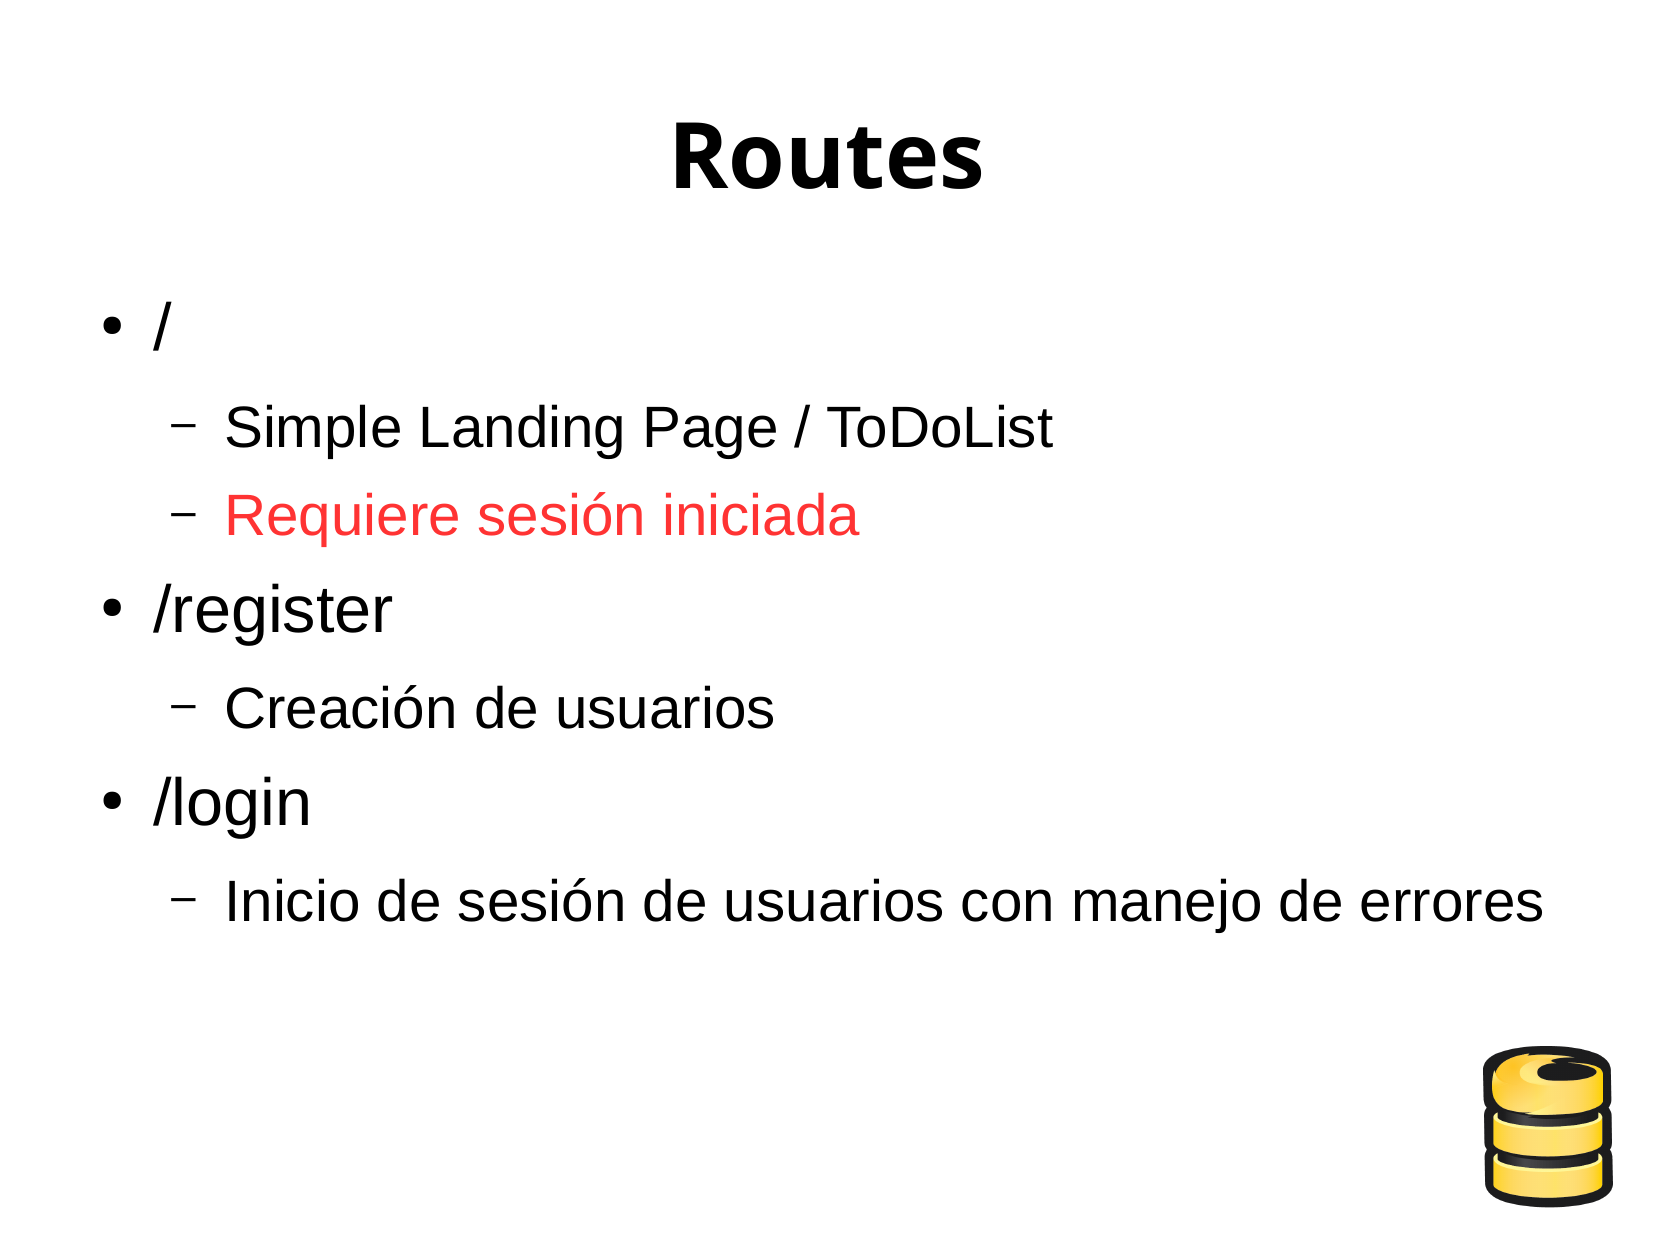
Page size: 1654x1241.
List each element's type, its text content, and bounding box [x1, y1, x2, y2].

list / Simple Landing Page / ToDoList Requiere sesión iniciada /register Creación de usuarios /login Inicio de sesión de usuarios con manejo de errores [82, 290, 1571, 1010]
picture [1458, 1039, 1636, 1217]
title Routes [82, 49, 1571, 257]
